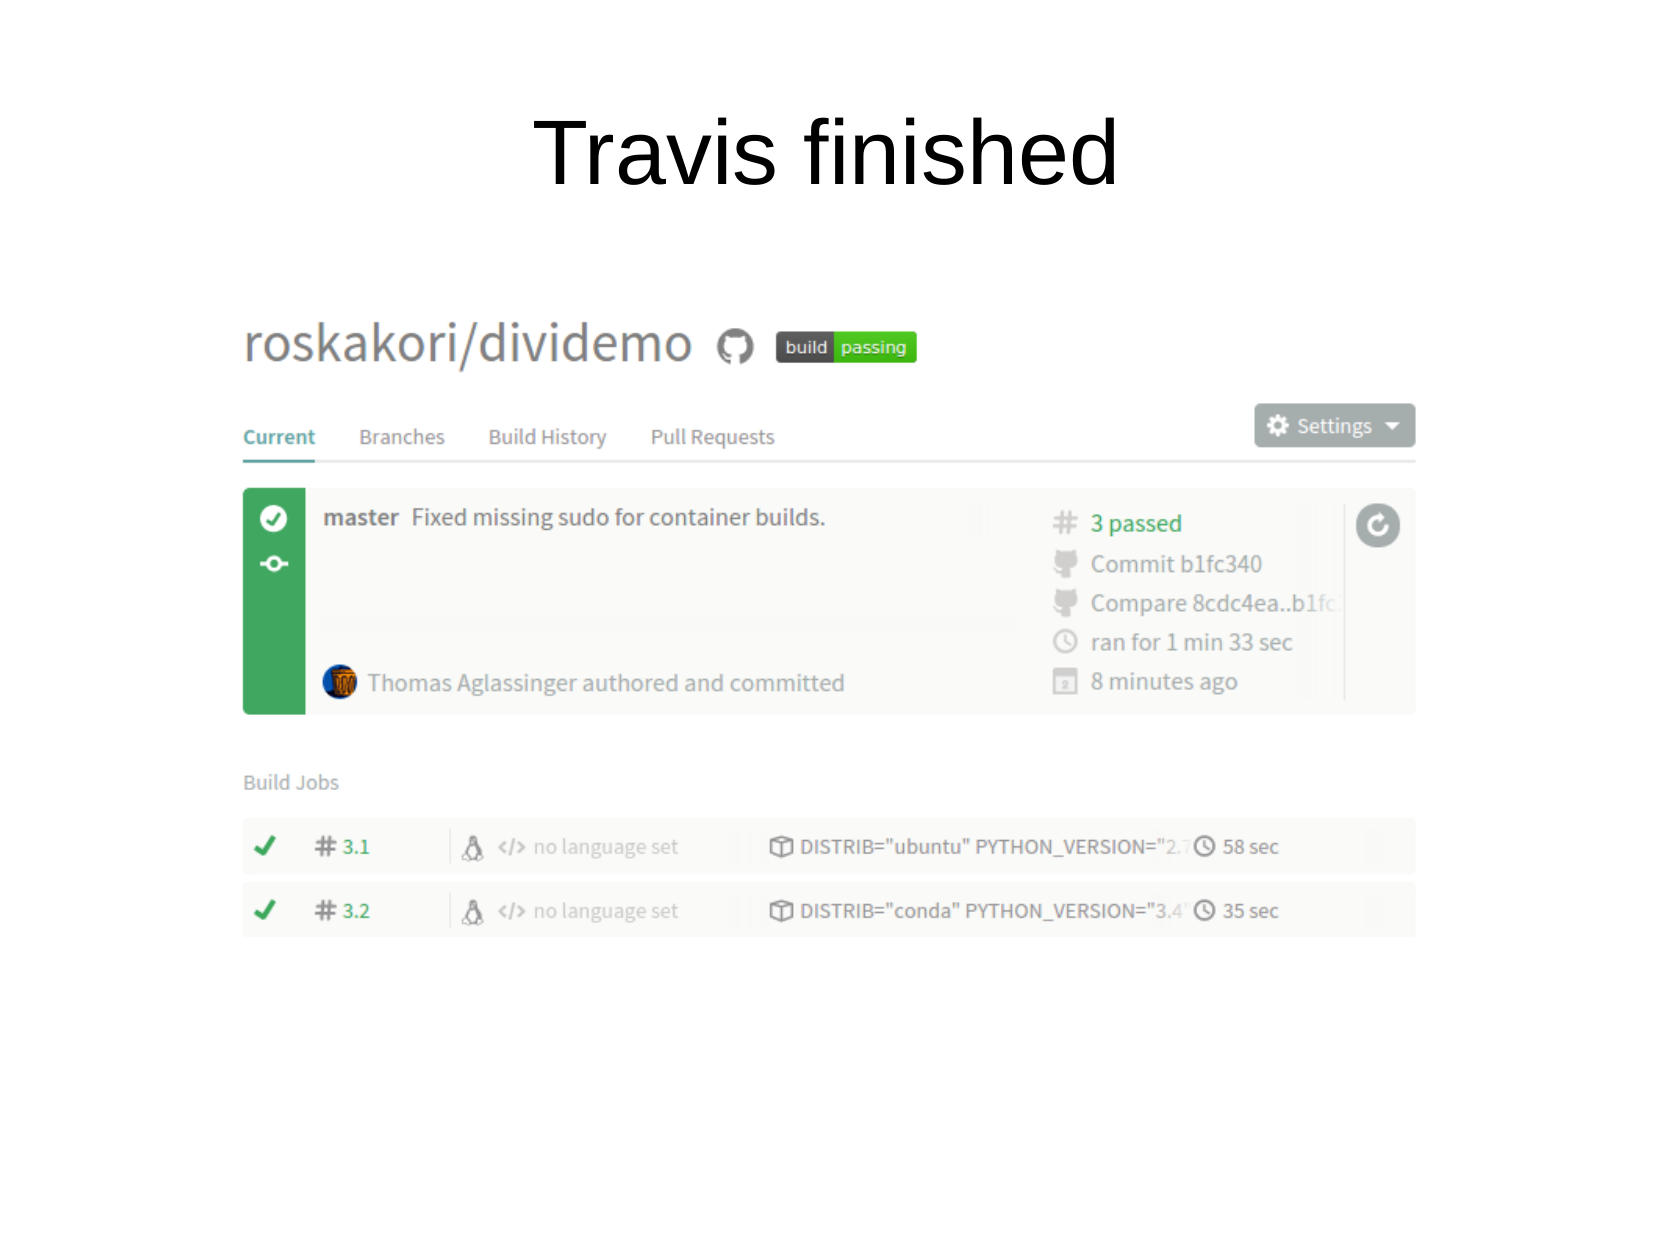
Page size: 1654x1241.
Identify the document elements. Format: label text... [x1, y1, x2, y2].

title Travis finished [82, 49, 1571, 257]
picture [226, 313, 1444, 937]
